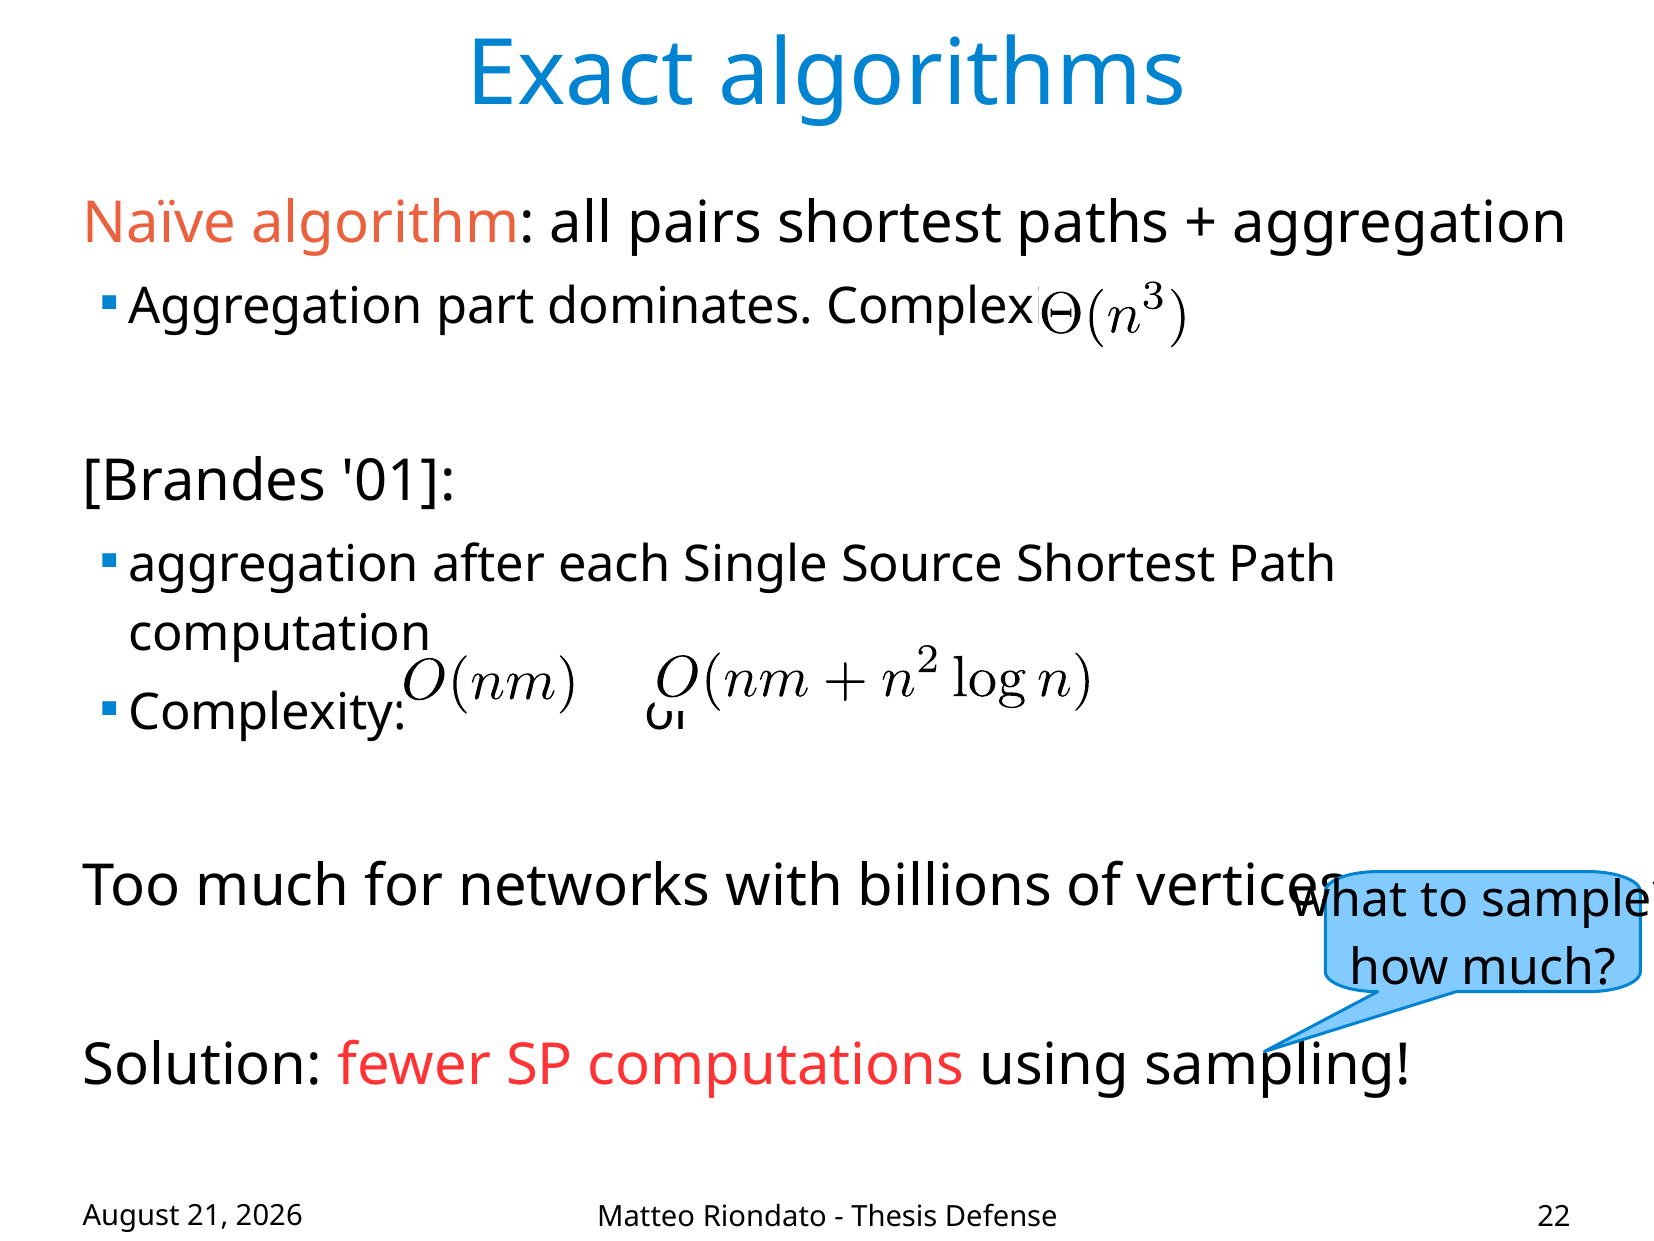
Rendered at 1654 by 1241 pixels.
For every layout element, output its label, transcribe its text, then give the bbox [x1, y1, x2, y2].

title Exact algorithms [82, 0, 1571, 139]
text_box [654, 645, 1095, 711]
text_box [401, 655, 580, 714]
list Naïve algorithm: all pairs shortest paths + aggregation Aggregation part dominates. Complexity: [Brandes '01]: aggregation after each Single Source Shortest Path computation Complexity: or Too much for networks with billions of vertices Solution: fewer SP computations using sampling! [82, 180, 1571, 1186]
text_box [1038, 281, 1191, 348]
text_box what to sample? how much? [1264, 871, 1641, 1052]
